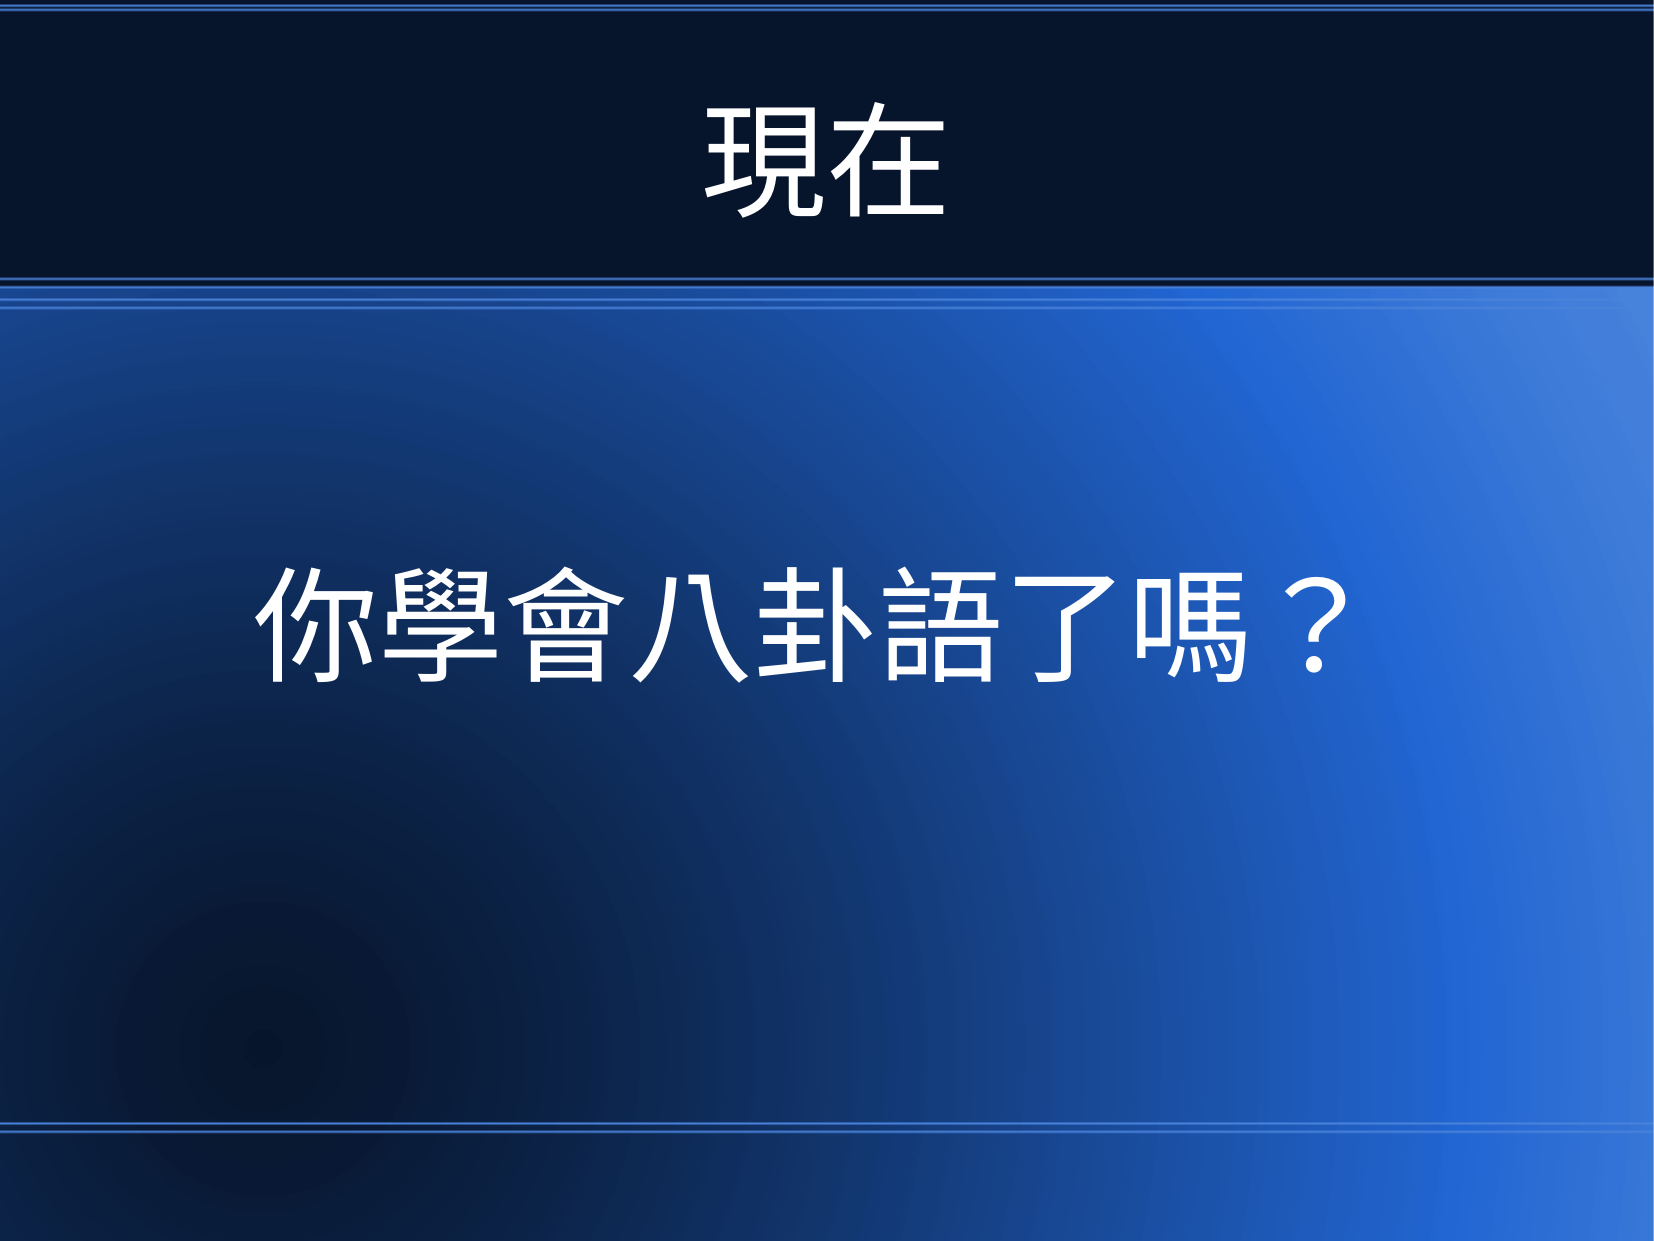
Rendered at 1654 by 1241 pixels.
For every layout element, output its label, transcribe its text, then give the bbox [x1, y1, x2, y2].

text_box 你學會八卦語了嗎？ [239, 520, 1394, 686]
picture [0, 0, 1654, 1241]
title 現在 [82, 49, 1571, 257]
